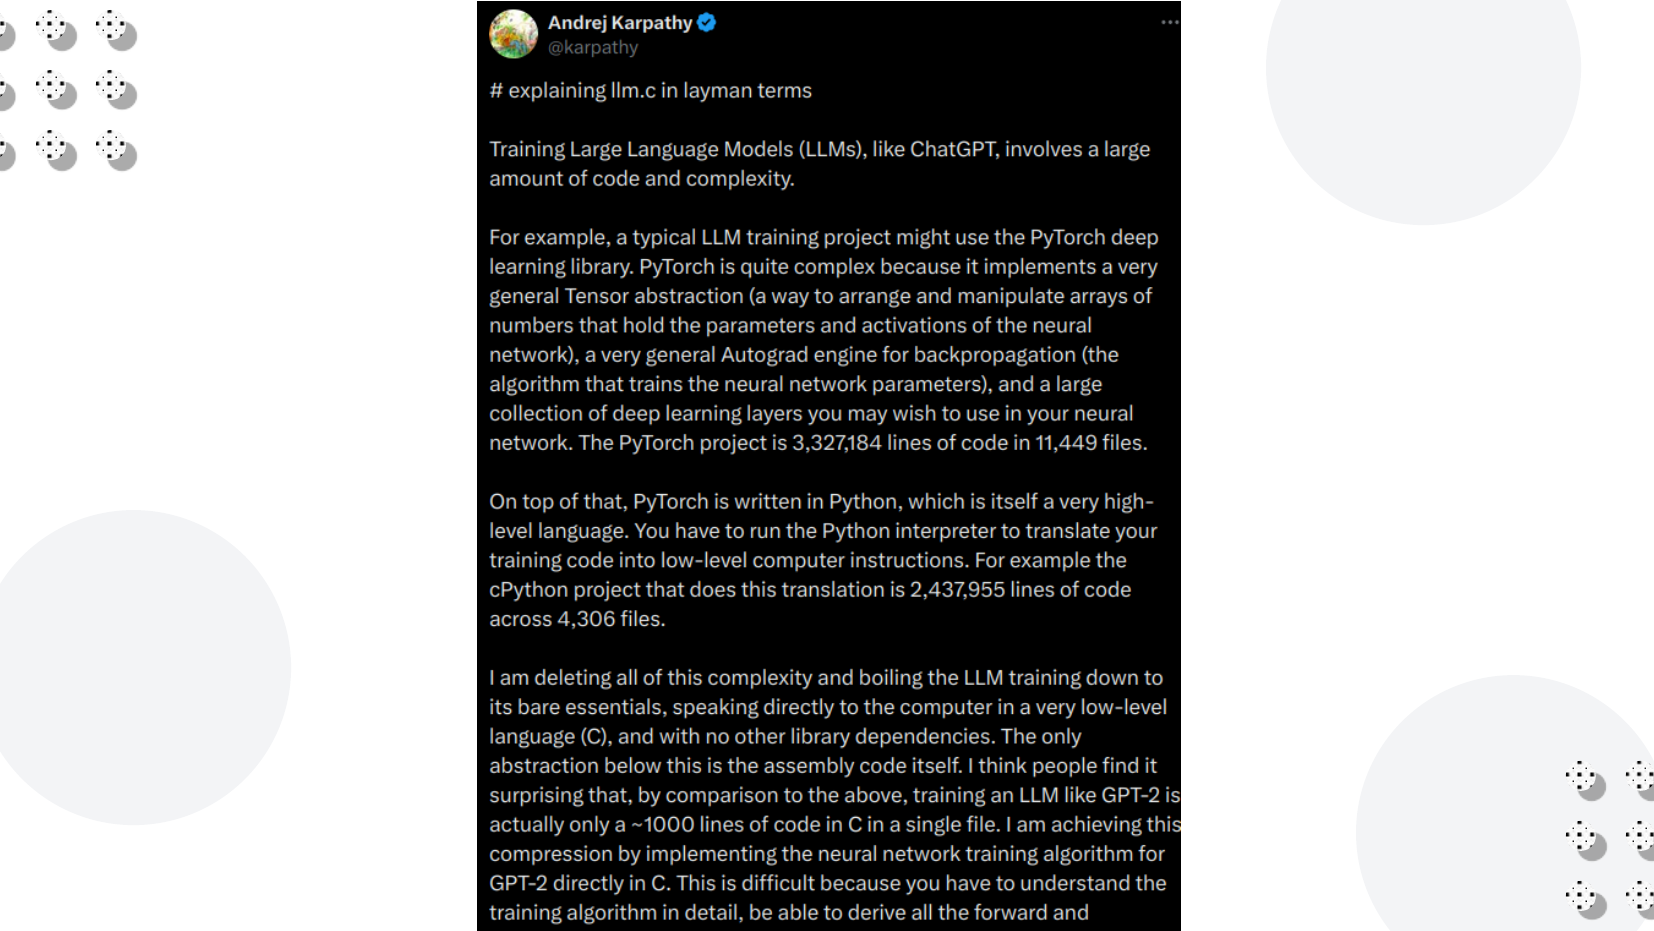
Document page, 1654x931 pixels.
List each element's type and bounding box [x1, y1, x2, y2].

picture [0, 13, 6, 38]
picture [1565, 880, 1596, 911]
picture [35, 130, 67, 161]
picture [0, 73, 6, 98]
picture [1625, 820, 1654, 851]
picture [1625, 880, 1654, 911]
picture [477, 1, 1181, 931]
picture [1565, 760, 1596, 791]
picture [35, 10, 66, 41]
picture [0, 133, 7, 158]
picture [35, 70, 66, 101]
picture [1565, 820, 1596, 851]
picture [95, 69, 126, 101]
picture [95, 130, 127, 161]
picture [95, 9, 126, 41]
picture [1625, 760, 1654, 791]
